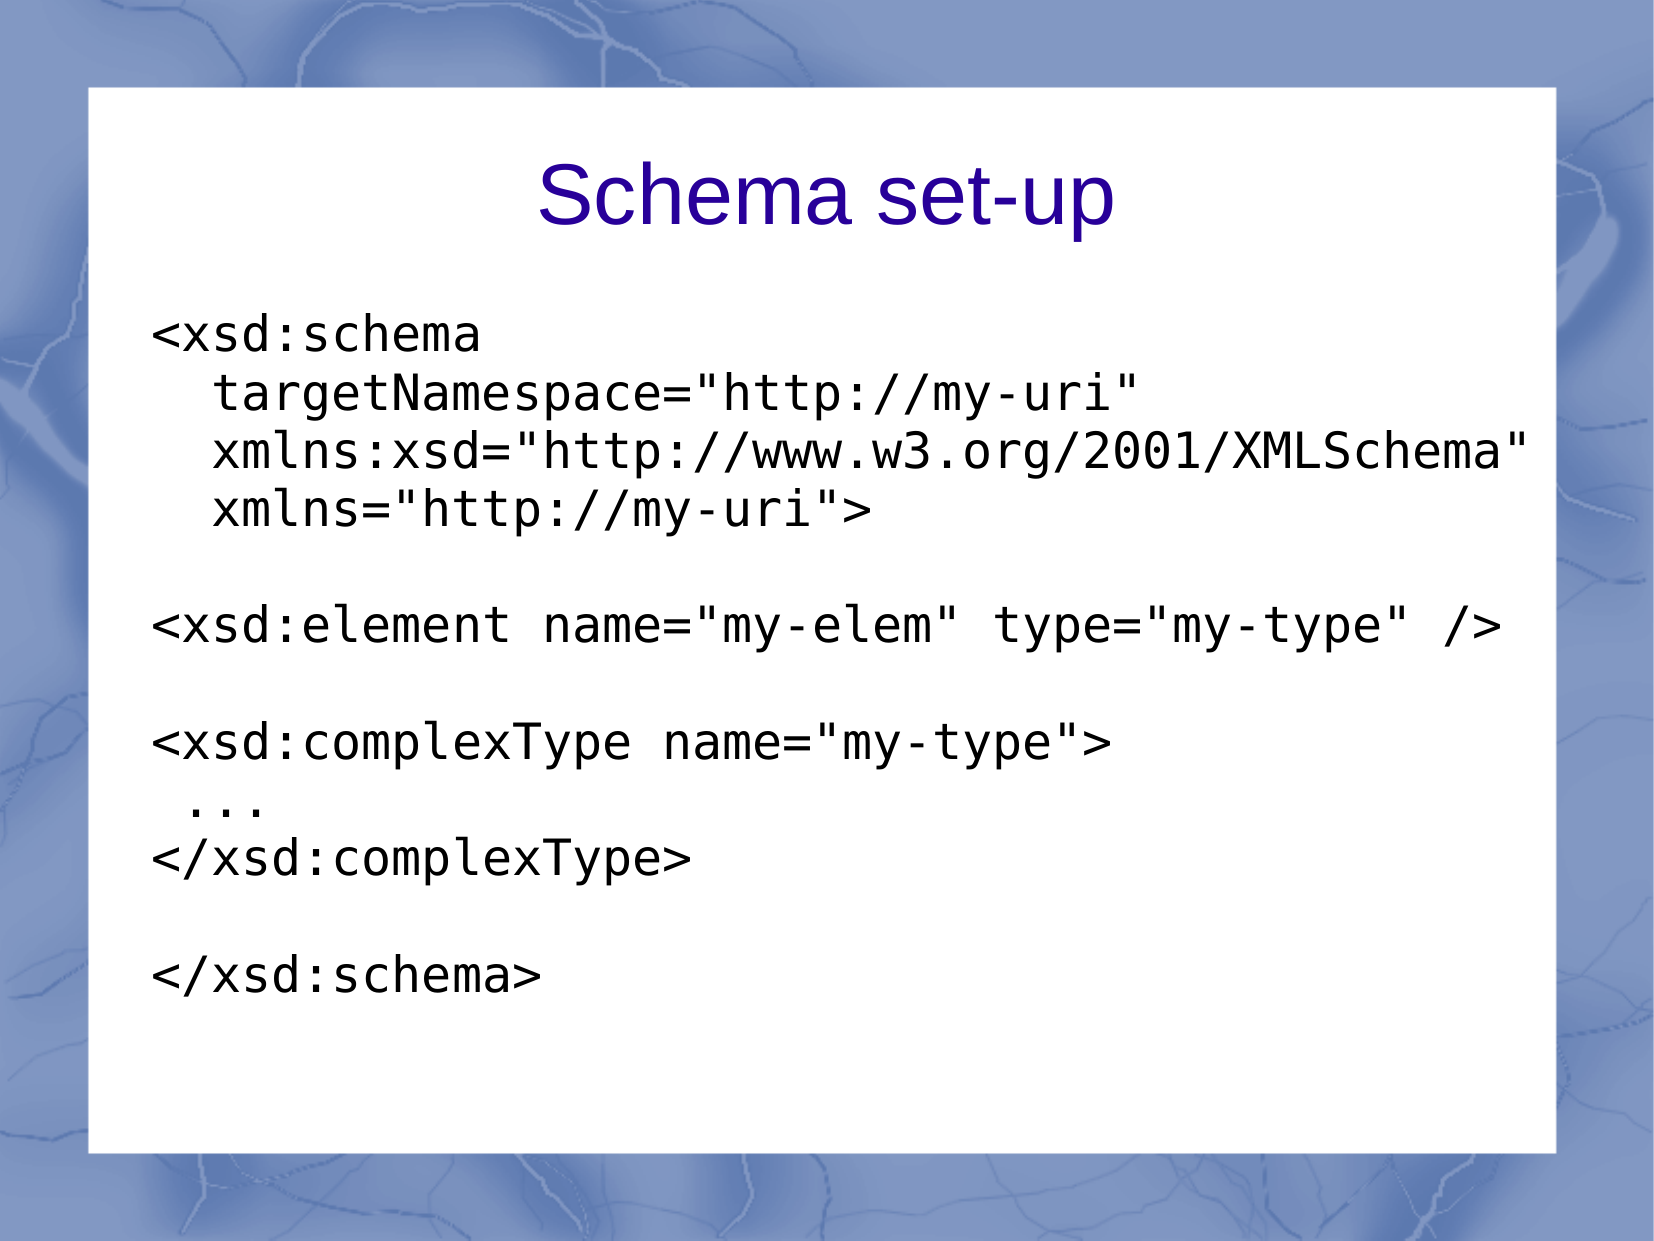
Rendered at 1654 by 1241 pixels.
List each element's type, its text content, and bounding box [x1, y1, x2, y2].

text_box <xsd:schema targetNamespace="http://my-uri" xmlns:xsd="http://www.w3.org/2001/XMLSchema" xmlns="http://my-uri"> <xsd:element name="my-elem" type="my-type" /> <xsd:complexType name="my-type"> ... </xsd:complexType> </xsd:schema> [137, 297, 1576, 1012]
picture [0, 0, 1654, 1241]
title Schema set-up [118, 90, 1536, 298]
